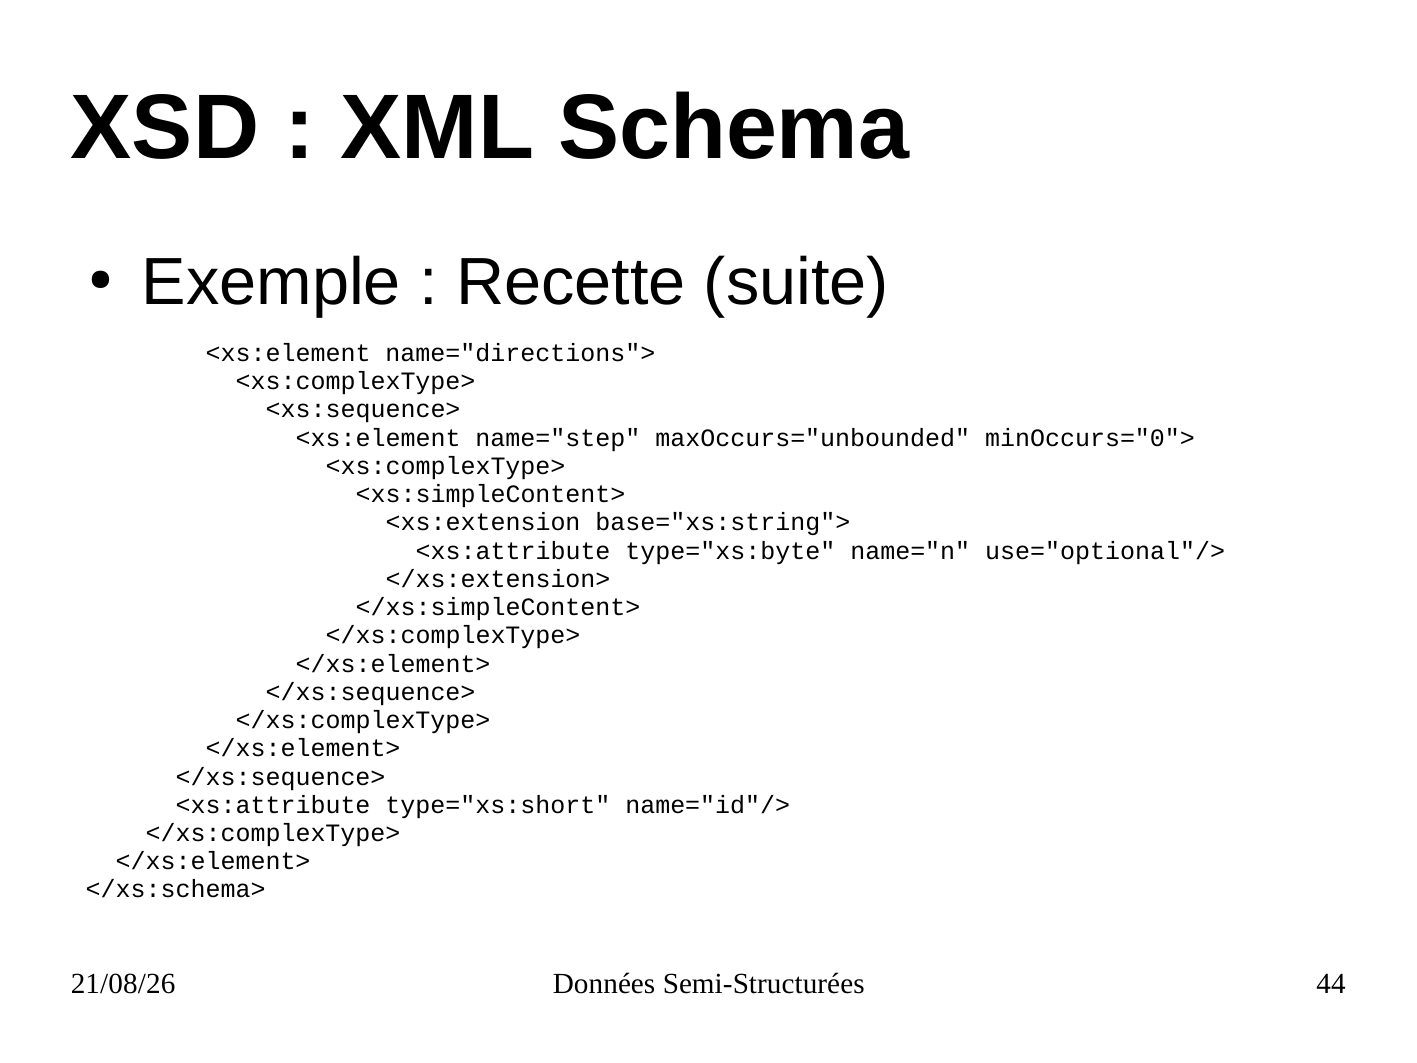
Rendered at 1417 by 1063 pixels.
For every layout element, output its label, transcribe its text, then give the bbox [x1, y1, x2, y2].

text_box <xs:element name="directions"> <xs:complexType> <xs:sequence> <xs:element name="step" maxOccurs="unbounded" minOccurs="0"> <xs:complexType> <xs:simpleContent> <xs:extension base="xs:string"> <xs:attribute type="xs:byte" name="n" use="optional"/> </xs:extension> </xs:simpleContent> </xs:complexType> </xs:element> </xs:sequence> </xs:complexType> </xs:element> </xs:sequence> <xs:attribute type="xs:short" name="id"/> </xs:complexType> </xs:element> </xs:schema> [70, 333, 1323, 970]
list Exemple : Recette (suite) [70, 244, 1346, 925]
title XSD : XML Schema [70, 42, 1346, 212]
